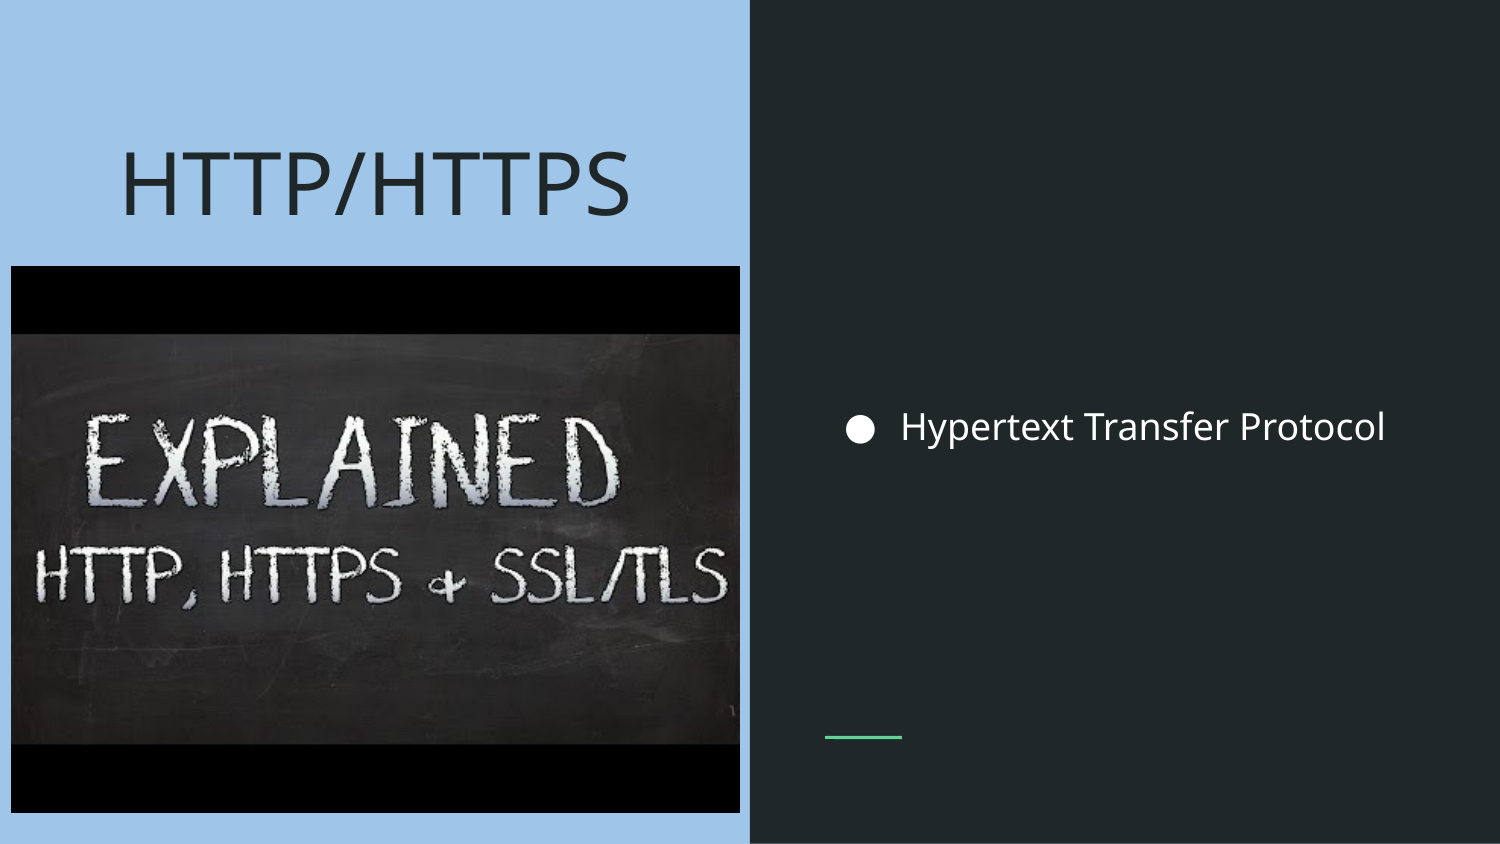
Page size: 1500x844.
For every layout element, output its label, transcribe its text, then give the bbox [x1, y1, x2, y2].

picture [11, 266, 740, 813]
list Hypertext Transfer Protocol [810, 118, 1440, 725]
title HTTP/HTTPS [43, 0, 708, 248]
